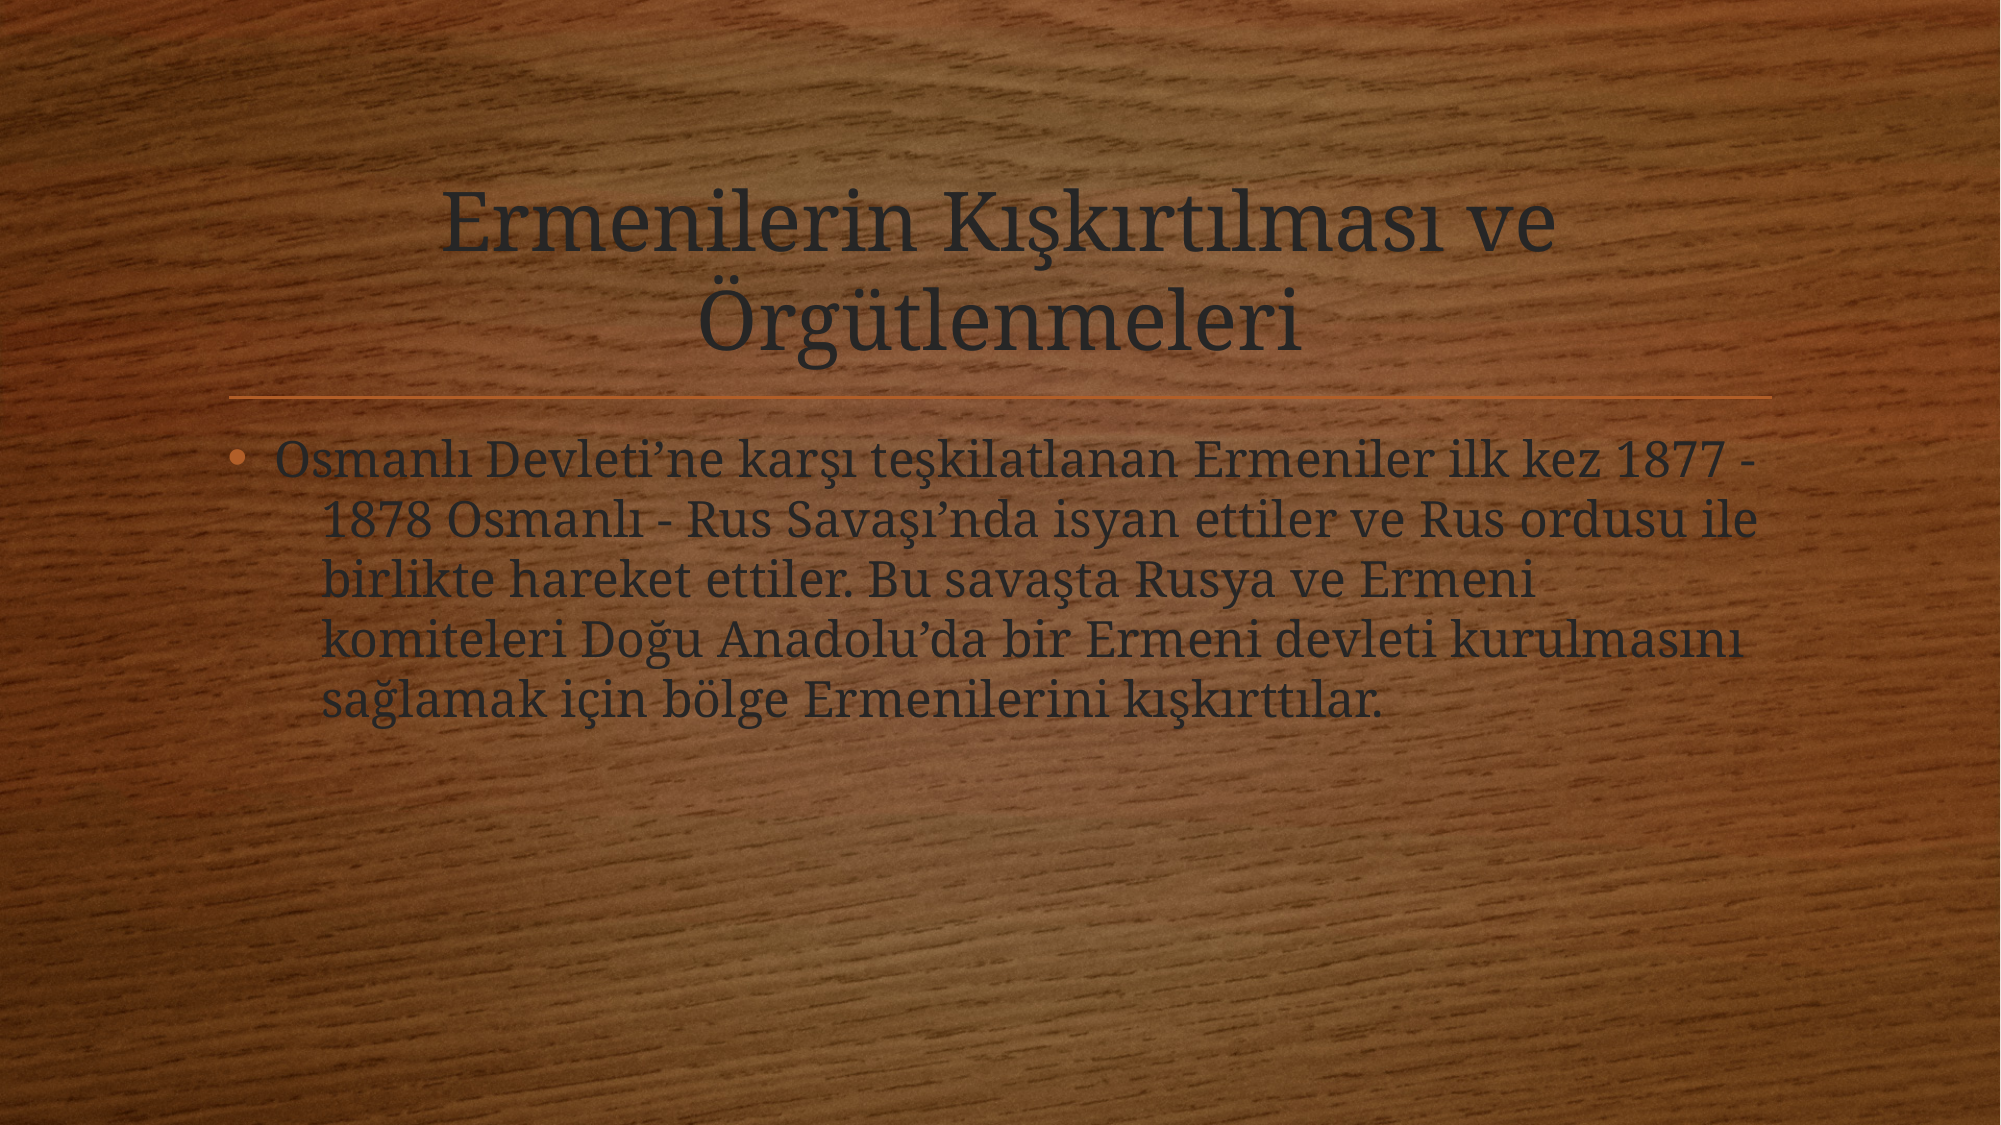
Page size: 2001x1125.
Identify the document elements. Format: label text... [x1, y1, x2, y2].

title Ermenilerin Kışkırtılması ve Örgütlenmeleri [212, 161, 1788, 376]
list Osmanlı Devleti’ne karşı teşkilatlanan Ermeniler ilk kez 1877 - 1878 Osmanlı - Rus Savaşı’nda isyan ettiler ve Rus ordusu ile birlikte hareket ettiler. Bu savaşta Rusya ve Ermeni komiteleri Doğu Anadolu’da bir Ermeni devleti kurulmasını sağlamak için bölge Ermenilerini kışkırttılar. [212, 419, 1788, 964]
